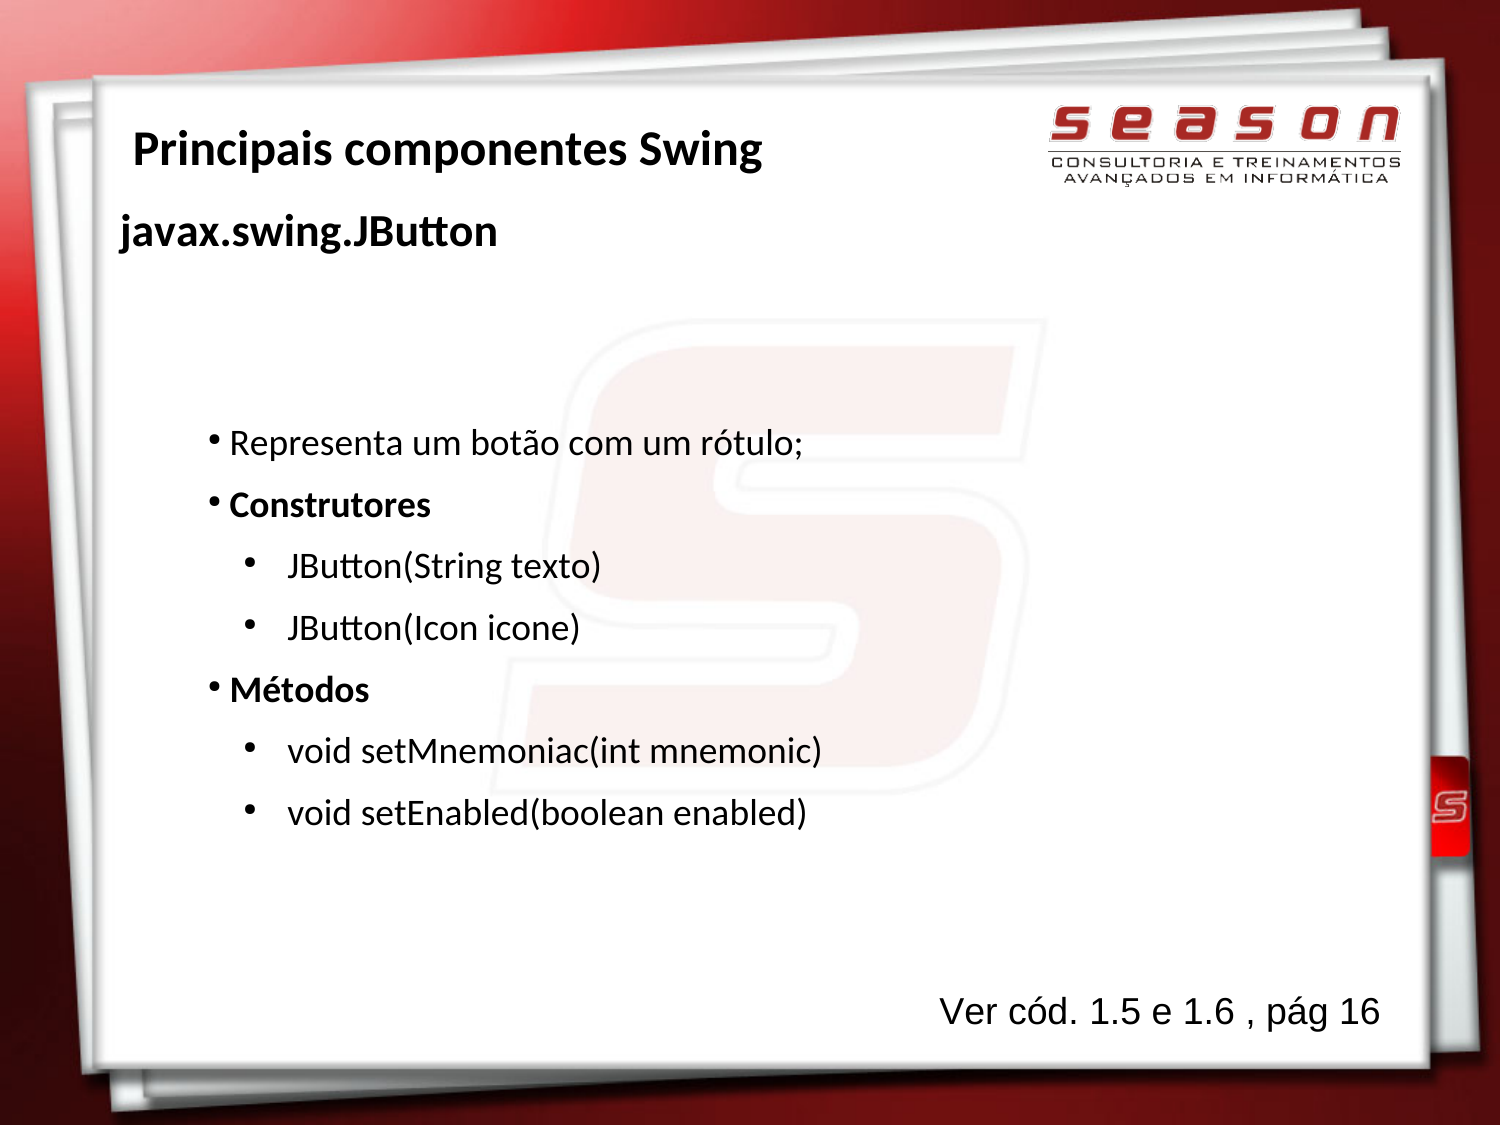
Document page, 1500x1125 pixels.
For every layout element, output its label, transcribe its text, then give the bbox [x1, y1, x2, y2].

text_box Representa um botão com um rótulo; Construtores JButton(String texto) JButton(Icon icone) Métodos void setMnemoniac(int mnemonic) void setEnabled(boolean enabled) [207, 357, 1328, 894]
text_box javax.swing.JButton [119, 200, 1240, 256]
text_box Ver cód. 1.5 e 1.6 , pág 16 [708, 979, 1396, 1040]
title Principais componentes Swing [118, 33, 1394, 257]
picture [0, 0, 1500, 1125]
